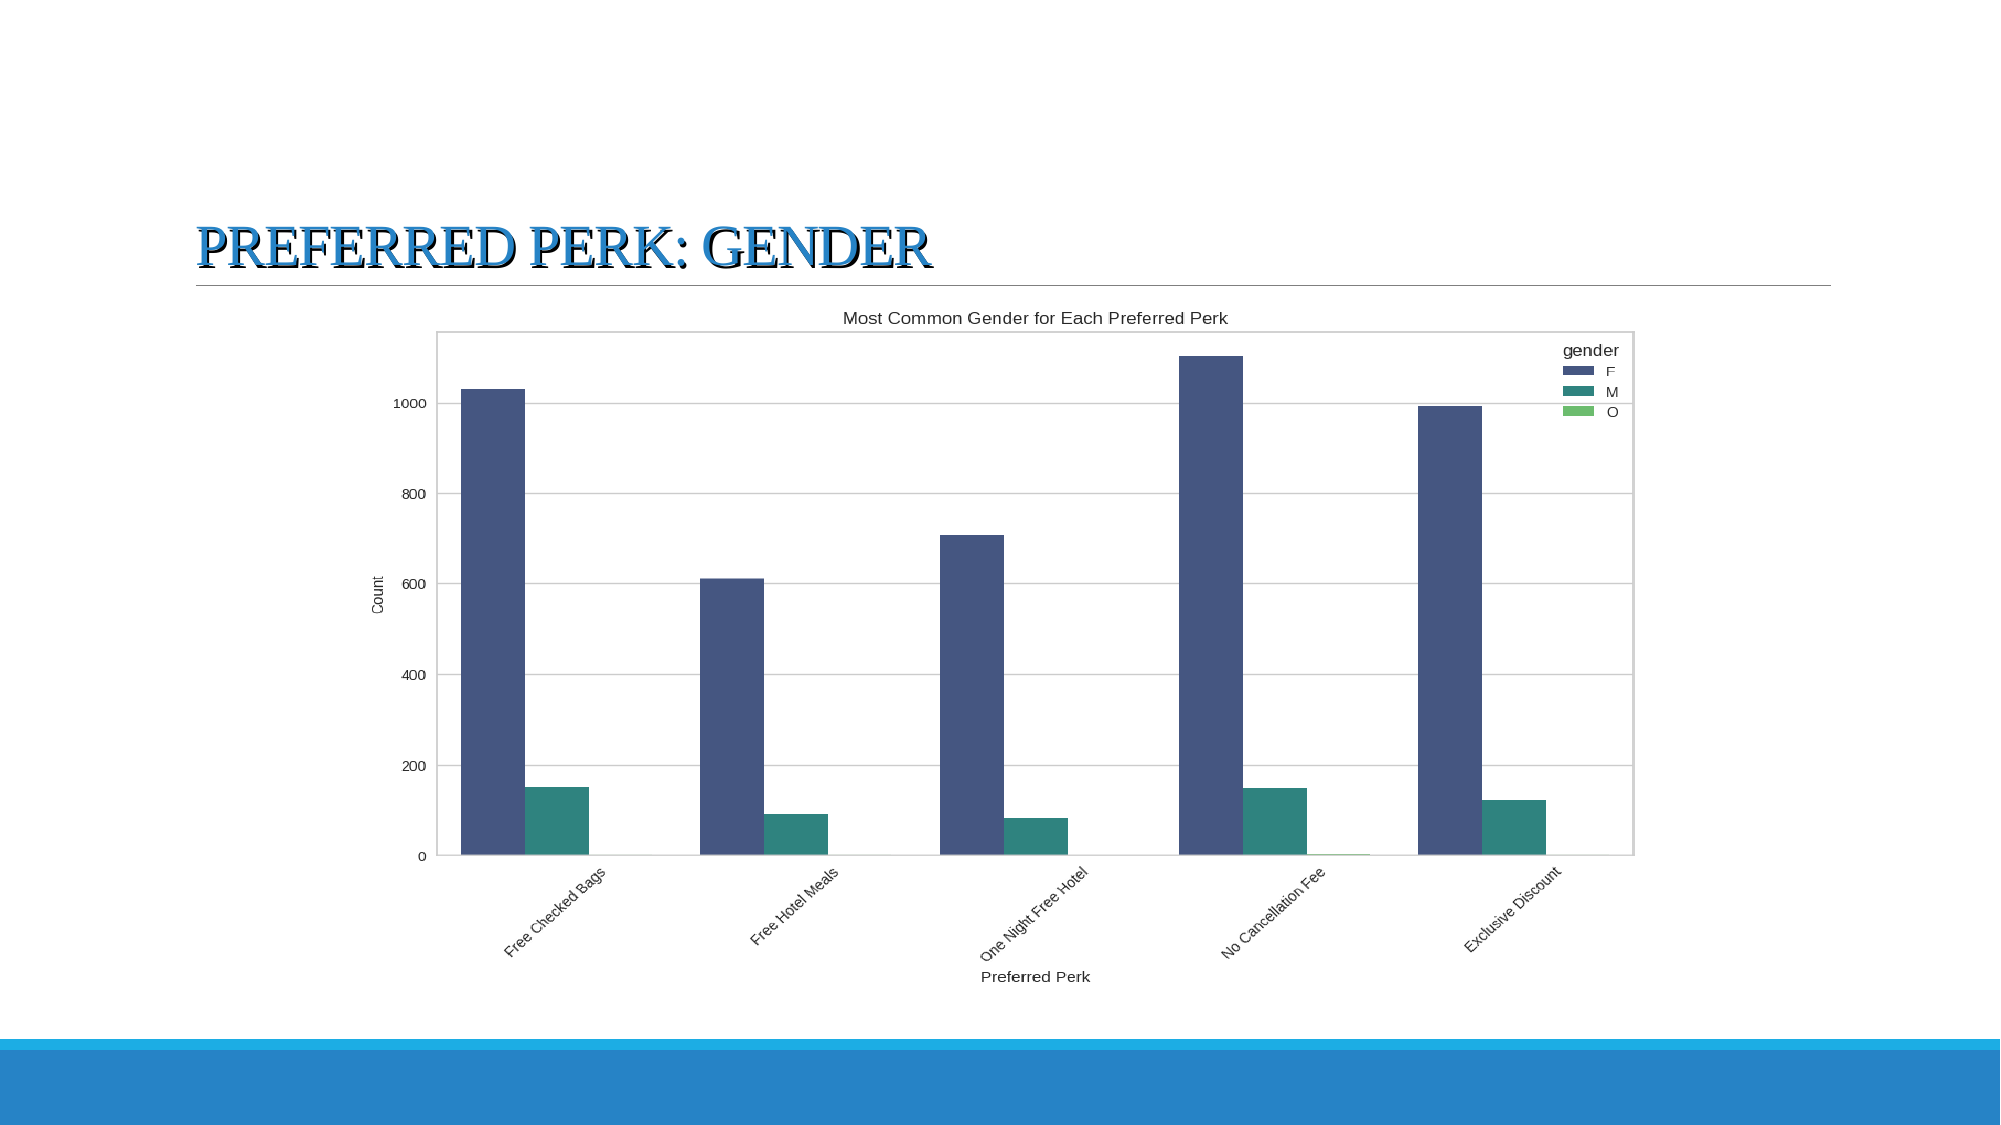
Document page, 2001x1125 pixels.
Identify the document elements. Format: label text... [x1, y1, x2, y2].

title PREFERRED PERK: GENDER [180, 47, 1831, 286]
picture [360, 302, 1645, 993]
